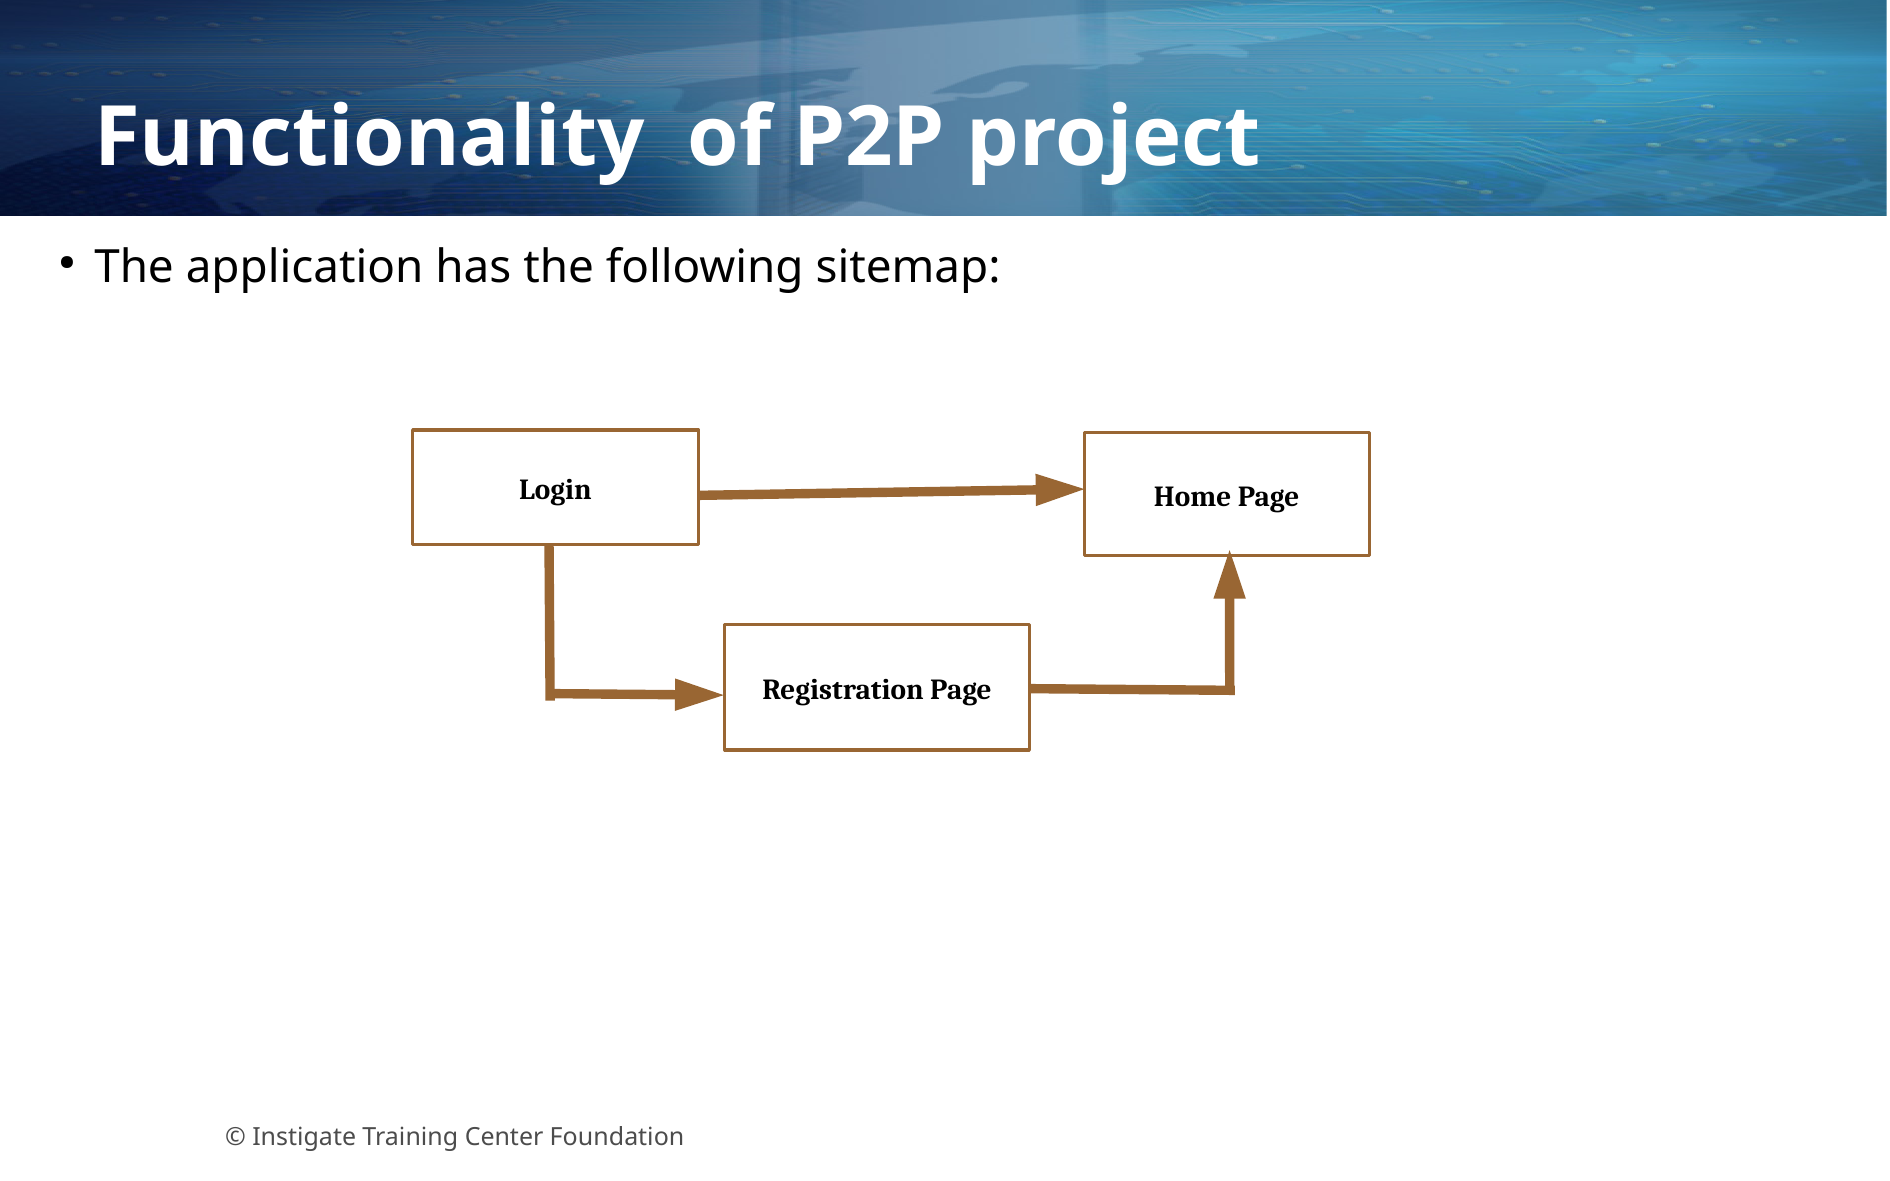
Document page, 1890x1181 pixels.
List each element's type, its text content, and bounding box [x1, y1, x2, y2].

picture [0, 0, 1887, 216]
text_box Home Page [1084, 432, 1370, 556]
text_box Functionality of P2P project [94, 54, 1793, 210]
text_box Registration Page [724, 624, 1030, 751]
text_box The application has the following sitemap: [58, 236, 1831, 1001]
text_box Login [412, 430, 699, 545]
